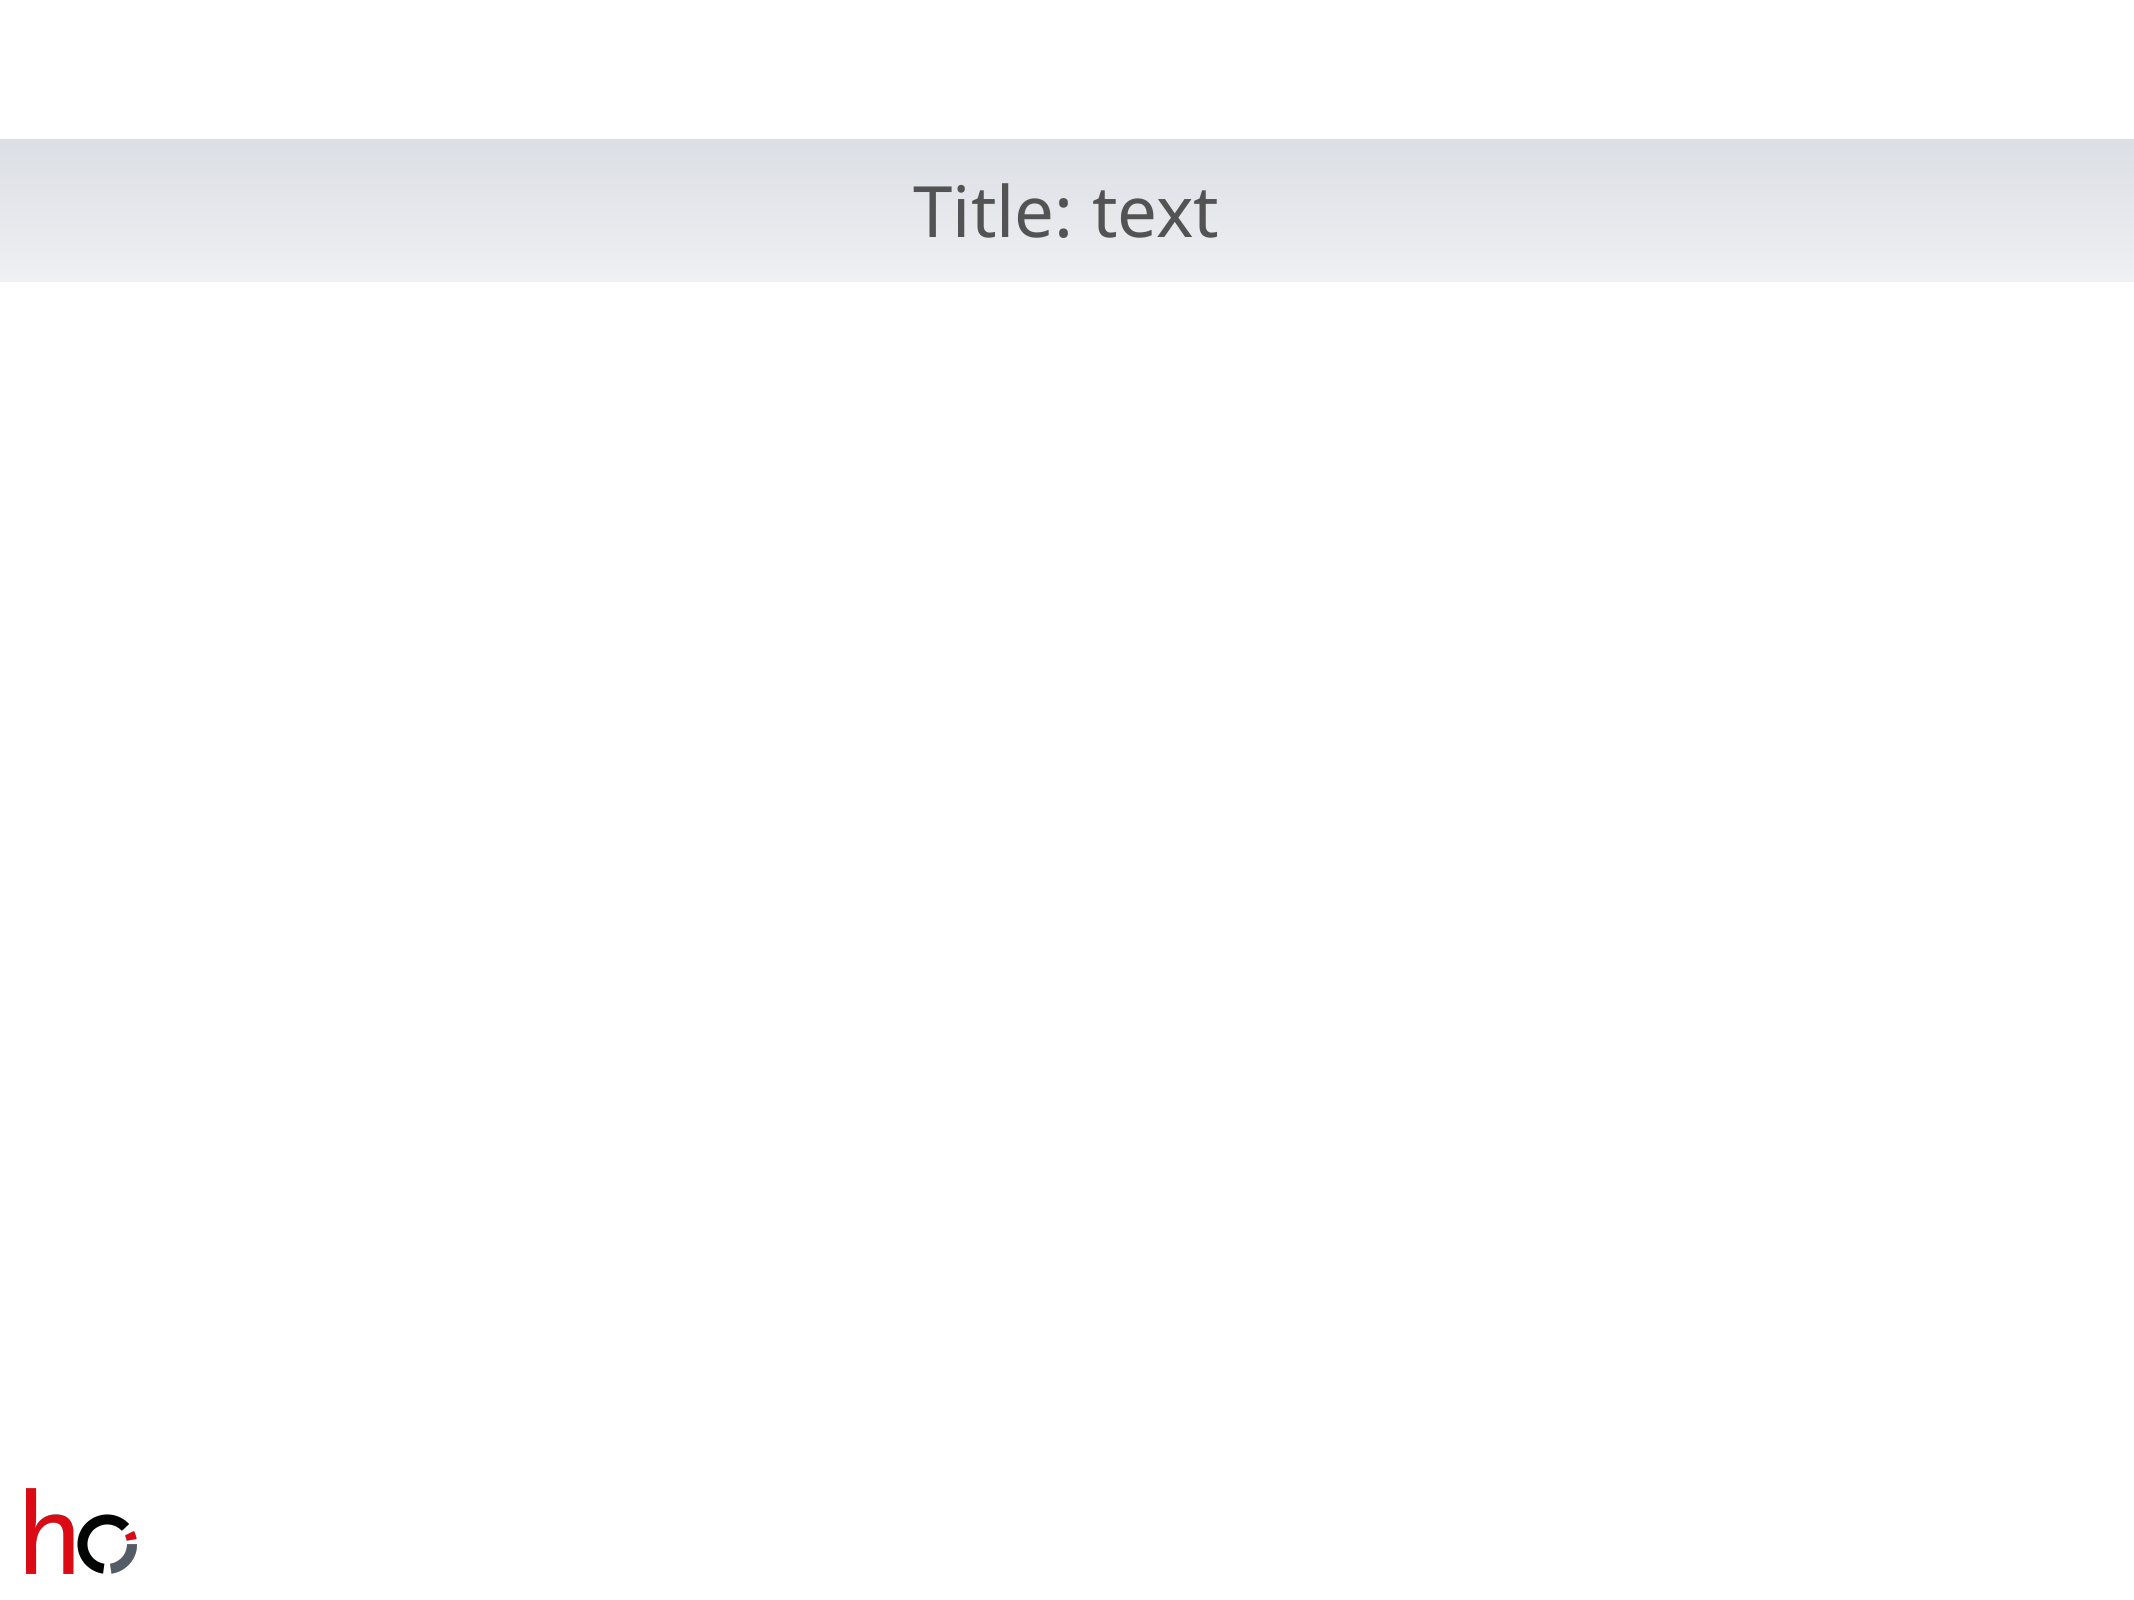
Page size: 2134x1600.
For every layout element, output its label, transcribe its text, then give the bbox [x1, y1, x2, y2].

text_box Title: text [0, 139, 2134, 282]
